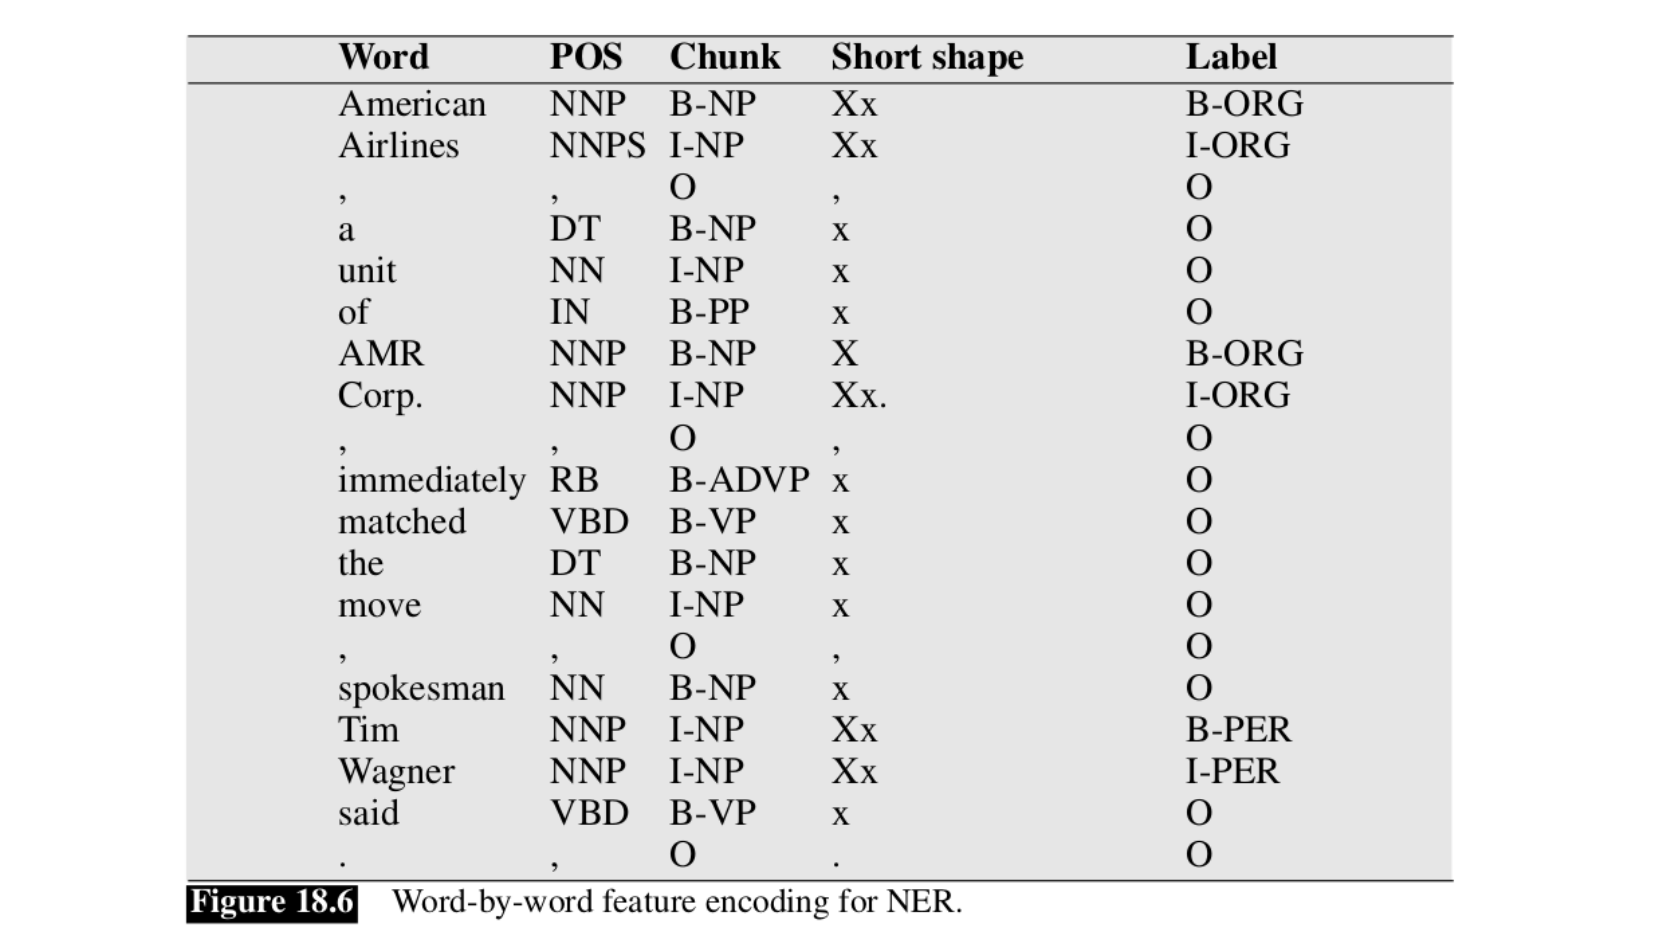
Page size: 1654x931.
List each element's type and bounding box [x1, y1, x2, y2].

picture [153, 0, 1501, 931]
